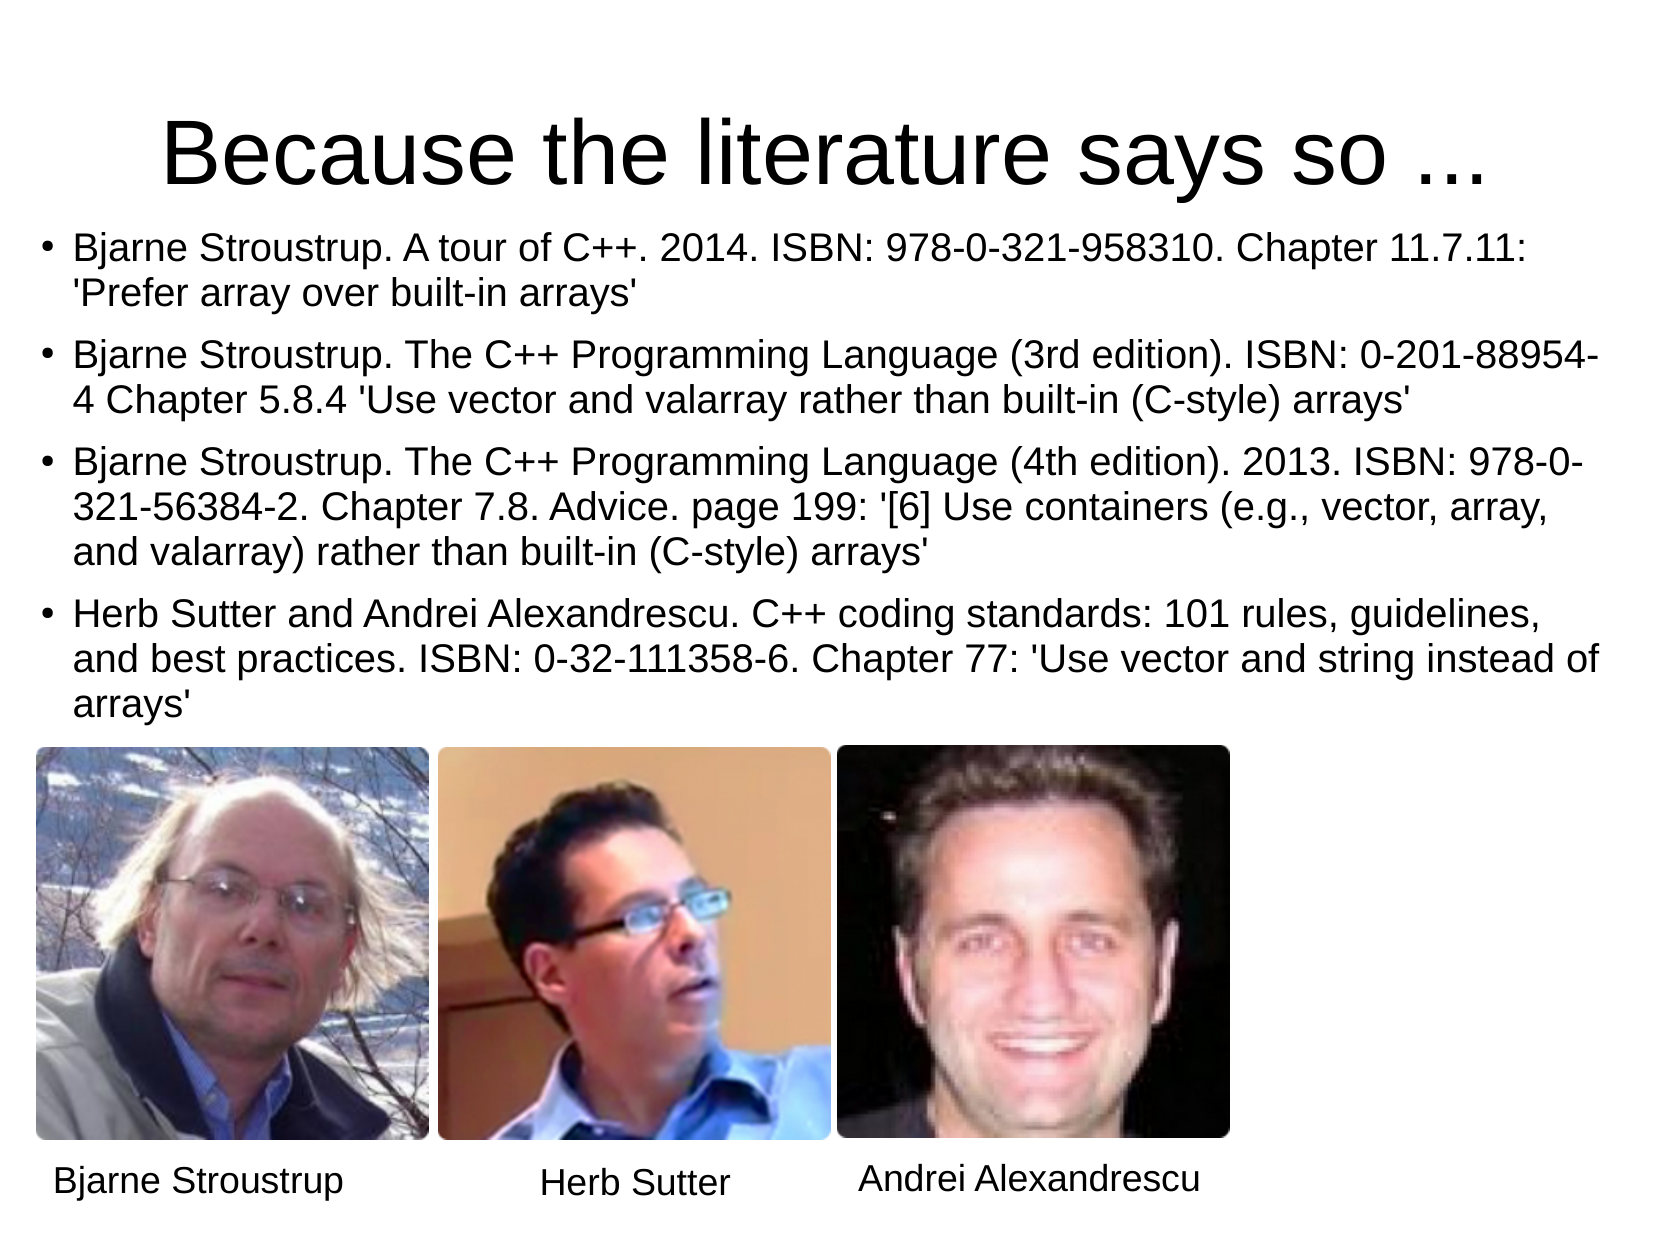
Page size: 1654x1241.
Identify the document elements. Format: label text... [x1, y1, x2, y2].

text_box Herb Sutter [524, 1153, 747, 1211]
picture [36, 747, 429, 1140]
picture [837, 745, 1230, 1138]
picture [438, 747, 831, 1140]
text_box Bjarne Stroustrup [38, 1151, 437, 1209]
text_box Andrei Alexandrescu [843, 1149, 1216, 1207]
list Bjarne Stroustrup. A tour of C++. 2014. ISBN: 978-0-321-958310. Chapter 11.7.11: 'Prefer array over built-in arrays' Bjarne Stroustrup. The C++ Programming Language (3rd edition). ISBN: 0-201-88954-4 Chapter 5.8.4 'Use vector and valarray rather than built-in (C-style) arrays' Bjarne Stroustrup. The C++ Programming Language (4th edition). 2013. ISBN: 978-0-321-56384-2. Chapter 7.8. Advice. page 199: '[6] Use containers (e.g., vector, array, and valarray) rather than built-in (C-style) arrays' Herb Sutter and Andrei Alexandrescu. C++ coding standards: 101 rules, guidelines, and best practices. ISBN: 0-32-111358-6. Chapter 77: 'Use vector and string instead of arrays' [30, 225, 1621, 732]
title Because the literature says so ... [82, 49, 1571, 225]
